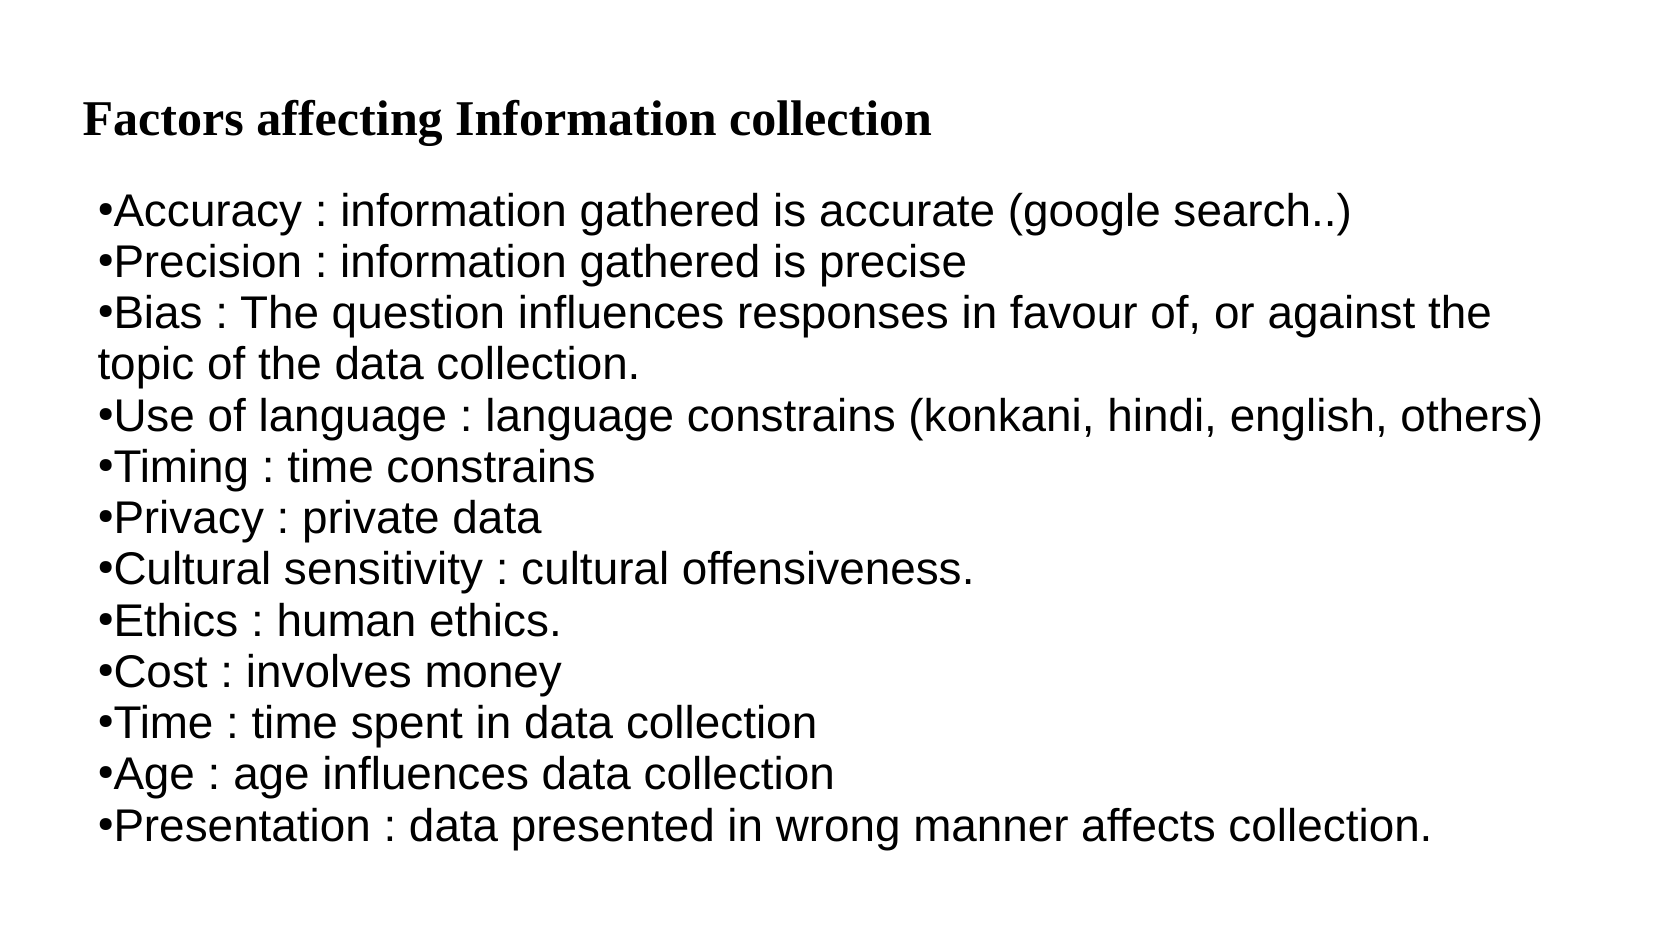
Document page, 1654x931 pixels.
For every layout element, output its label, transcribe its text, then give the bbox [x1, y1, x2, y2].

text_box Accuracy : information gathered is accurate (google search..) Precision : information gathered is precise Bias : The question influences responses in favour of, or against the topic of the data collection. Use of language : language constrains (konkani, hindi, english, others) Timing : time constrains Privacy : private data Cultural sensitivity : cultural offensiveness. Ethics : human ethics. Cost : involves money Time : time spent in data collection Age : age influences data collection Presentation : data presented in wrong manner affects collection. [82, 177, 1583, 931]
title Factors affecting Information collection [82, 67, 1477, 154]
